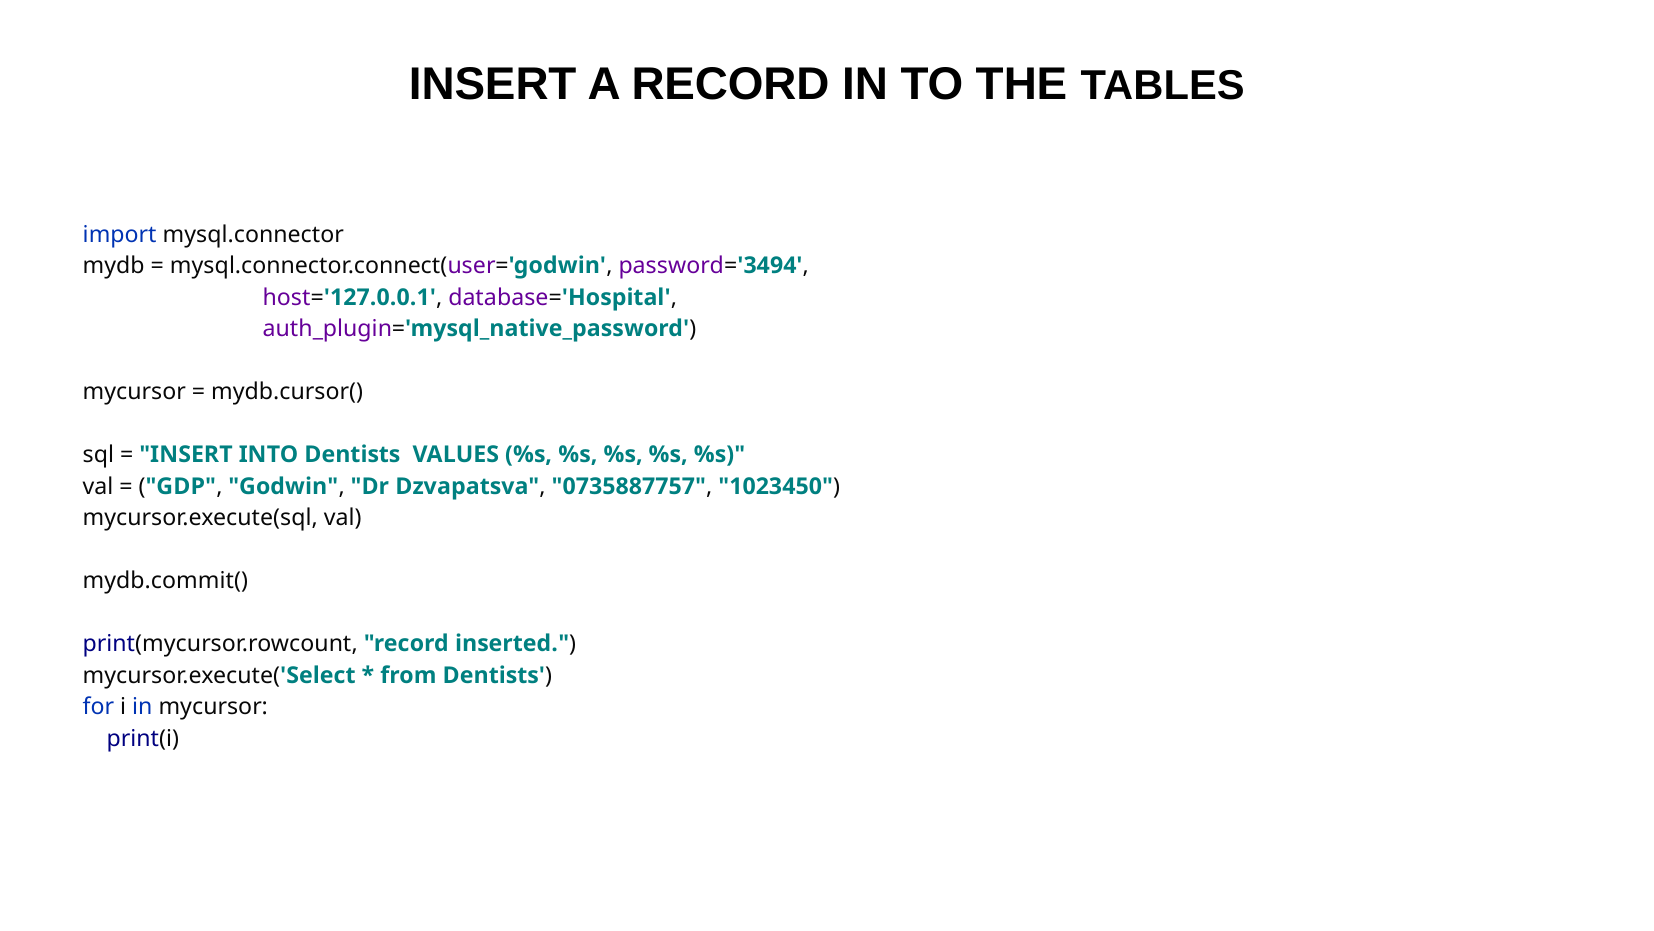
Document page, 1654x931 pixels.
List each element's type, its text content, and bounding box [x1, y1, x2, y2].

list import mysql.connector mydb = mysql.connector.connect(user='godwin', password='3494', host='127.0.0.1', database='Hospital', auth_plugin='mysql_native_password') mycursor = mydb.cursor() sql = "INSERT INTO Dentists VALUES (%s, %s, %s, %s, %s)" val = ("GDP", "Godwin", "Dr Dzvapatsva", "0735887757", "1023450") mycursor.execute(sql, val) mydb.commit() print(mycursor.rowcount, "record inserted.") mycursor.execute('Select * from Dentists') for i in mycursor: print(i) [82, 217, 1571, 758]
title INSERT A RECORD IN TO THE TABLES [82, 36, 1571, 130]
